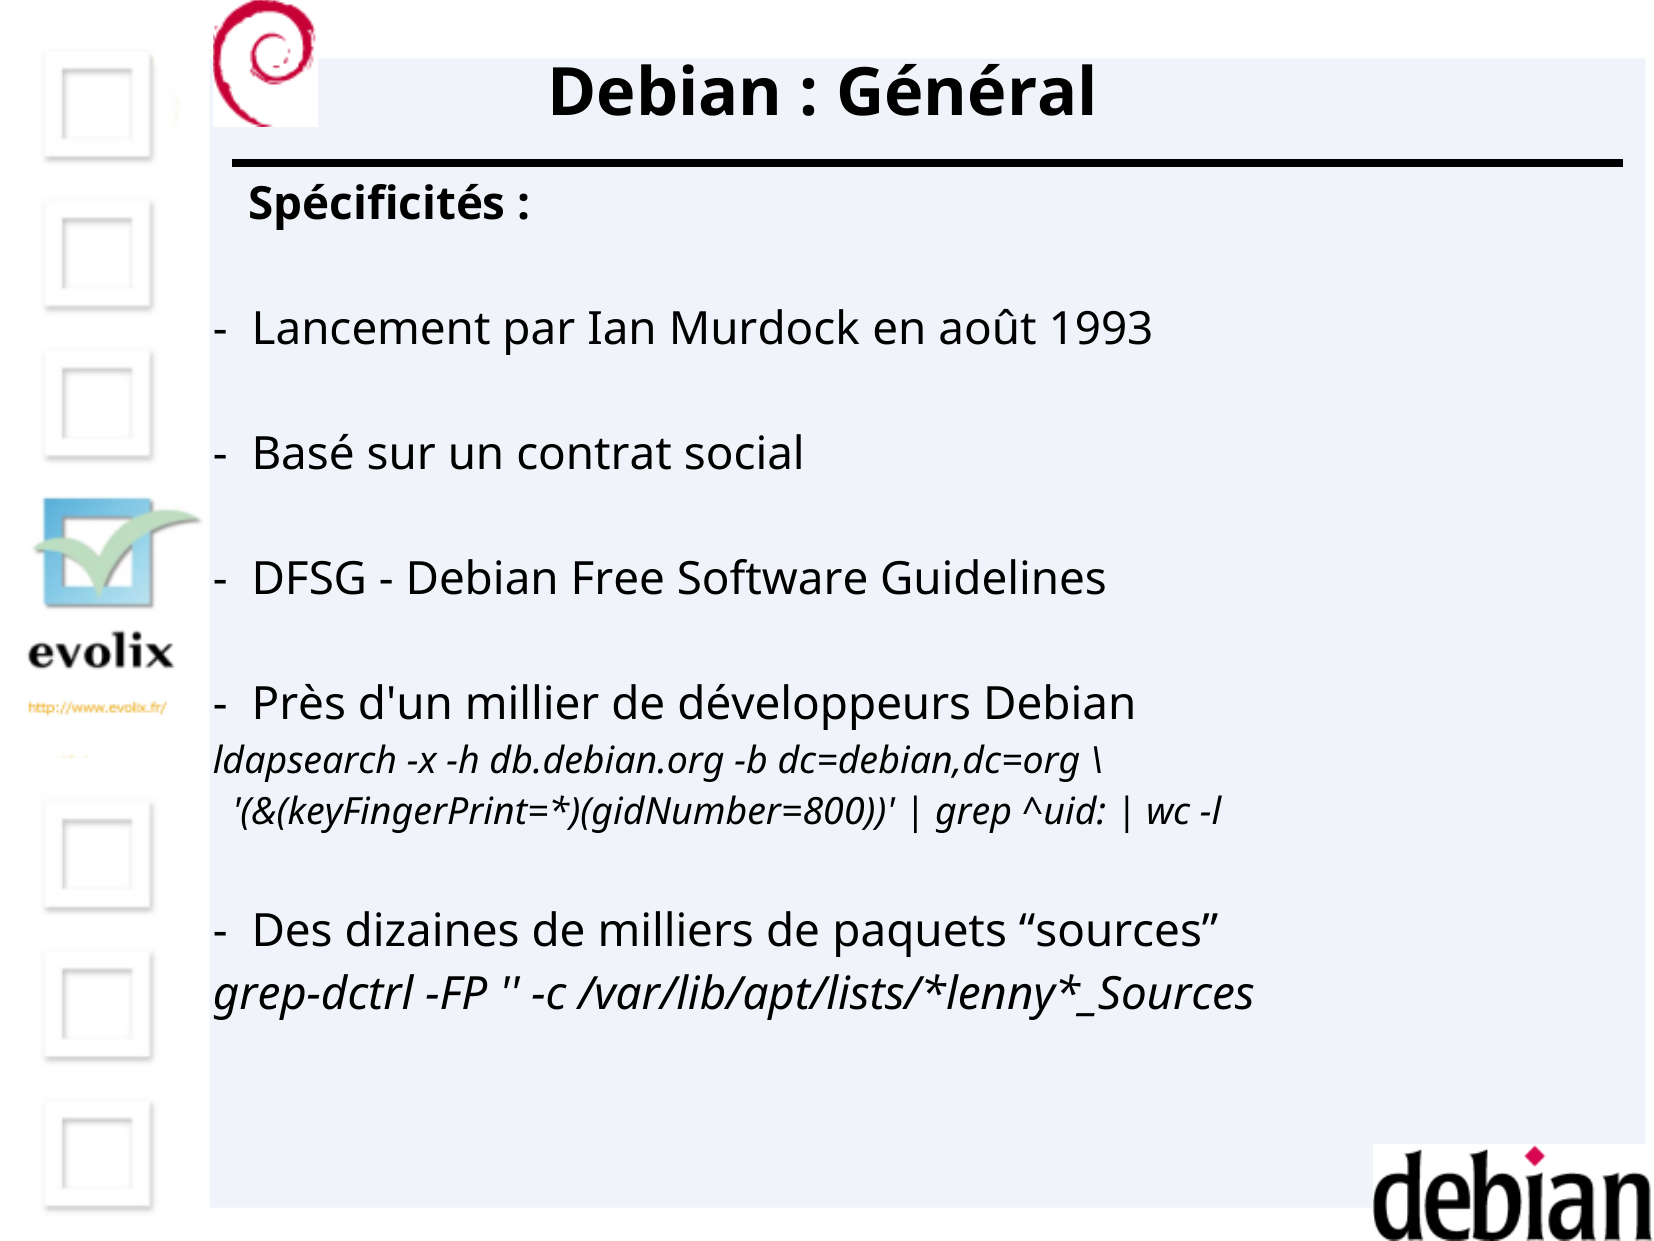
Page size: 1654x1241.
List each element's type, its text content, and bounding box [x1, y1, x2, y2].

text_box Spécificités : - Lancement par Ian Murdock en août 1993 - Basé sur un contrat social - DFSG - Debian Free Software Guidelines - Près d'un millier de développeurs Debian ldapsearch -x -h db.debian.org -b dc=debian,dc=org \ '(&(keyFingerPrint=*)(gidNumber=800))' | grep ^uid: | wc -l - Des dizaines de milliers de paquets “sources” grep-dctrl -FP '' -c /var/lib/apt/lists/*lenny*_Sources [212, 170, 1518, 1241]
picture [0, 49, 1654, 1241]
picture [213, 0, 318, 128]
title Debian : Général [26, 35, 1619, 144]
